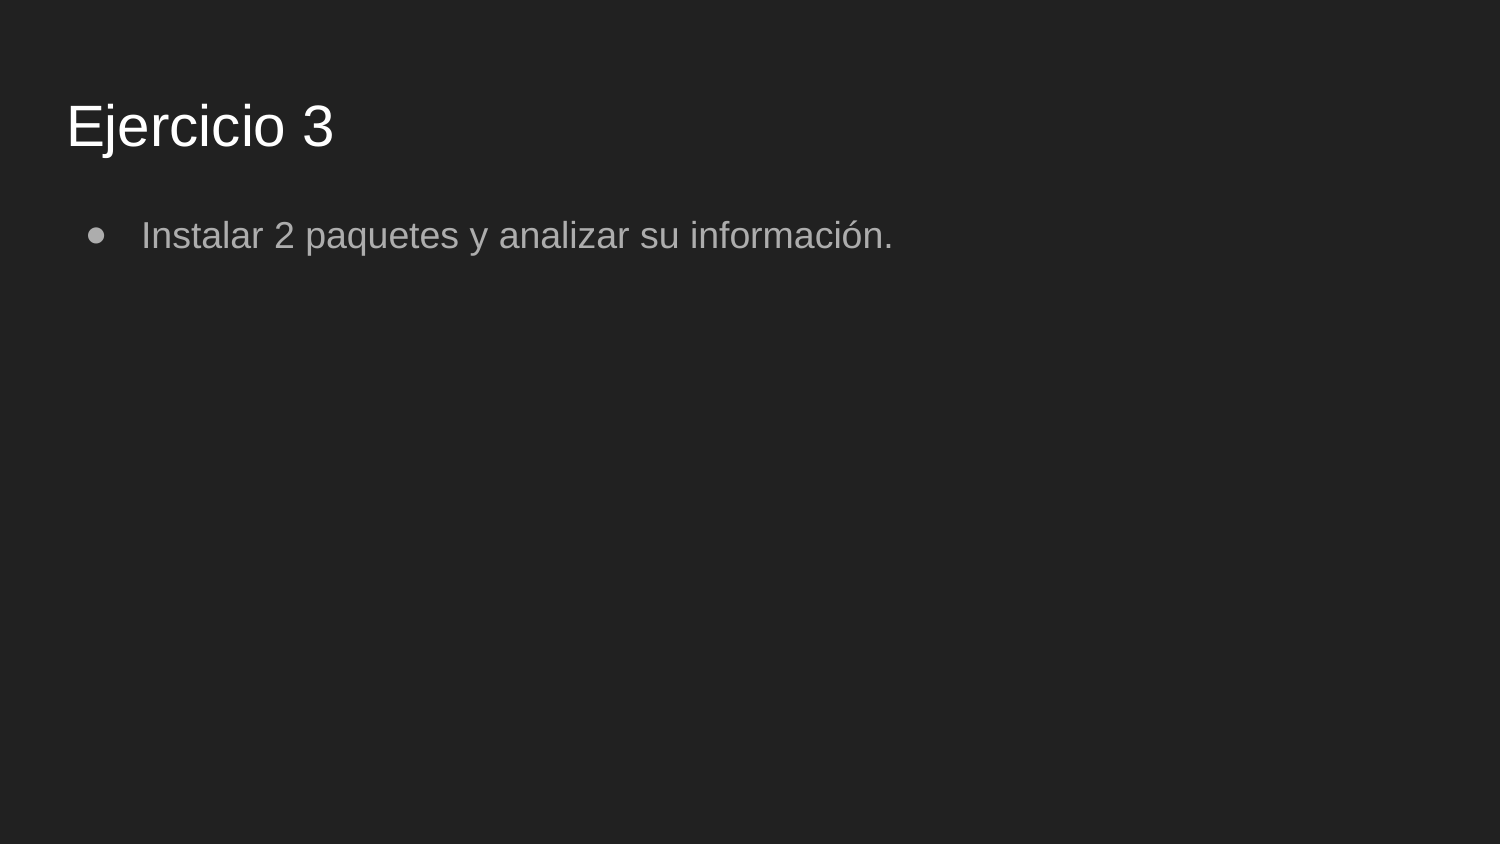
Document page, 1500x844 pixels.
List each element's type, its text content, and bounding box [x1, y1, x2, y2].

list Instalar 2 paquetes y analizar su información. [51, 189, 1449, 750]
title Ejercicio 3 [51, 72, 1449, 167]
